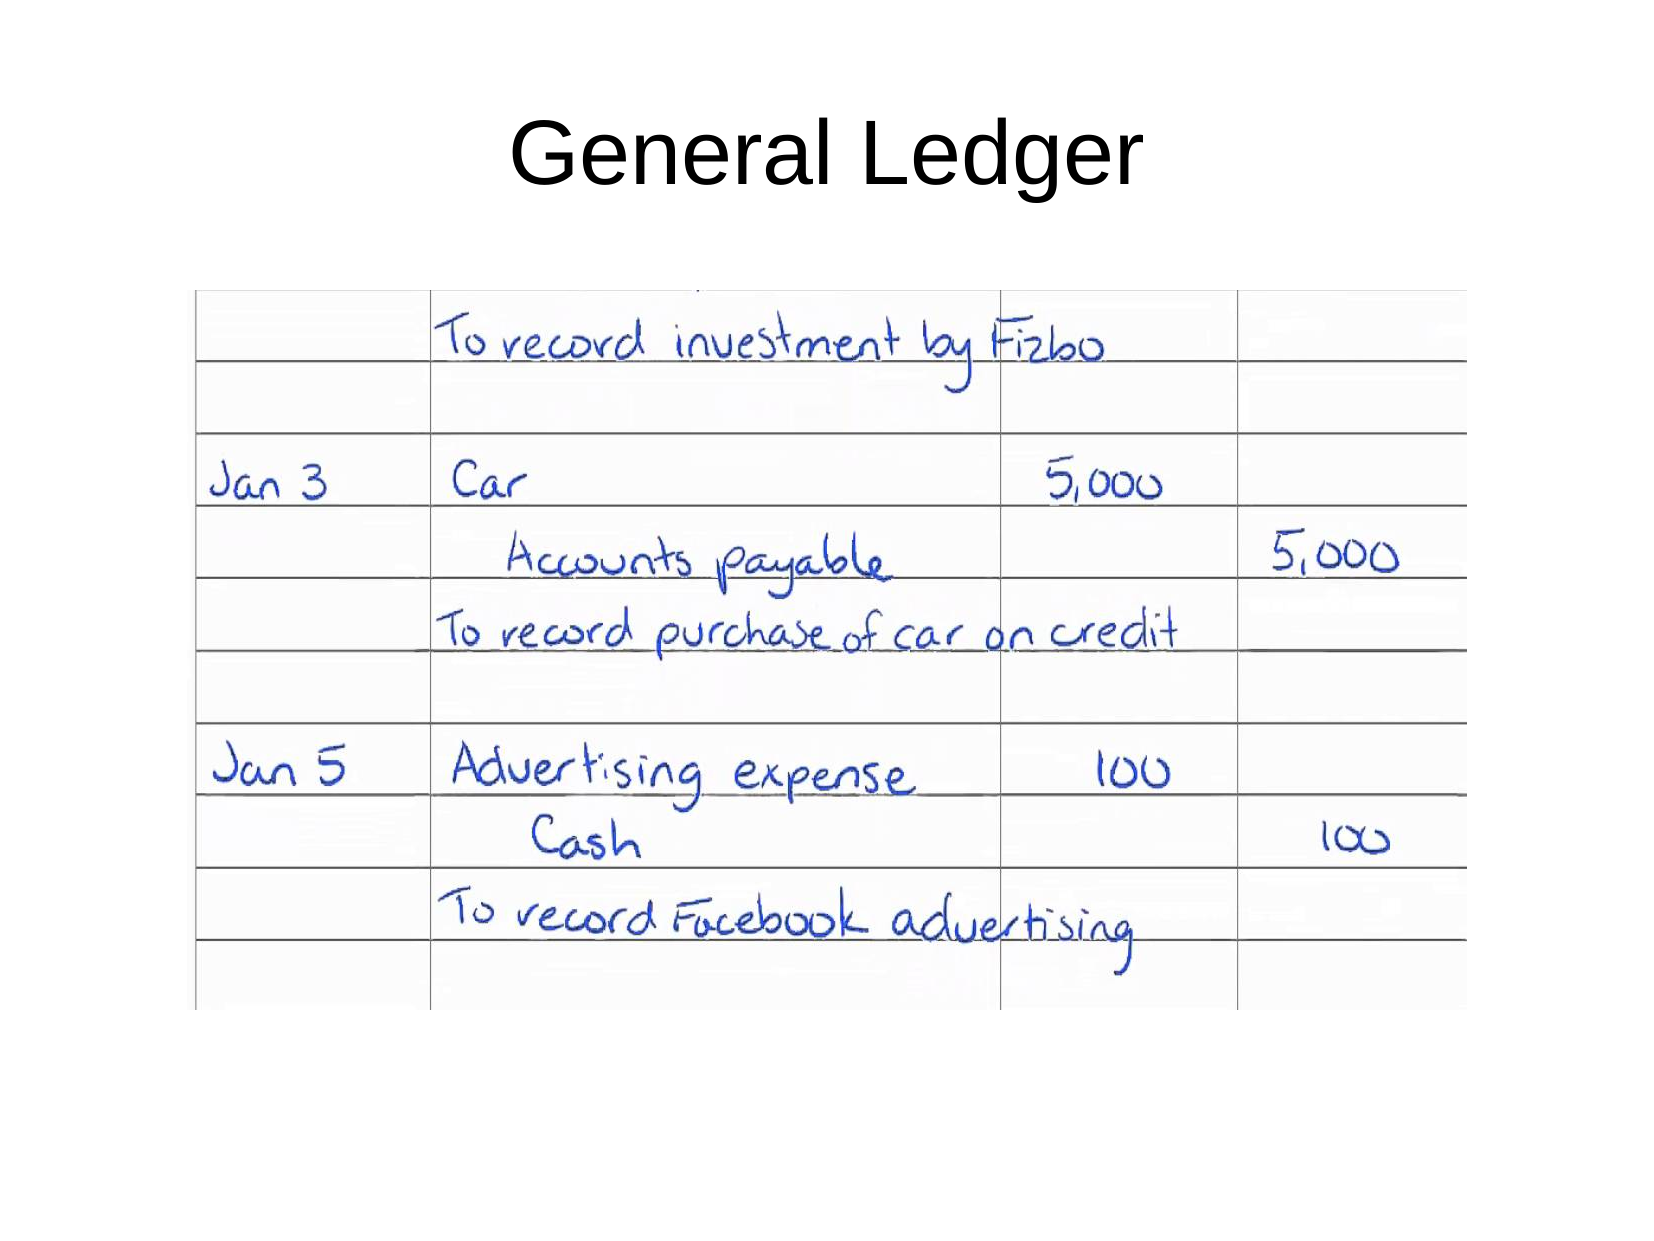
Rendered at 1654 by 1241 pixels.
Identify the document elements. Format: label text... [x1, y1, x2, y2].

picture [187, 290, 1467, 1010]
title General Ledger [82, 49, 1571, 257]
